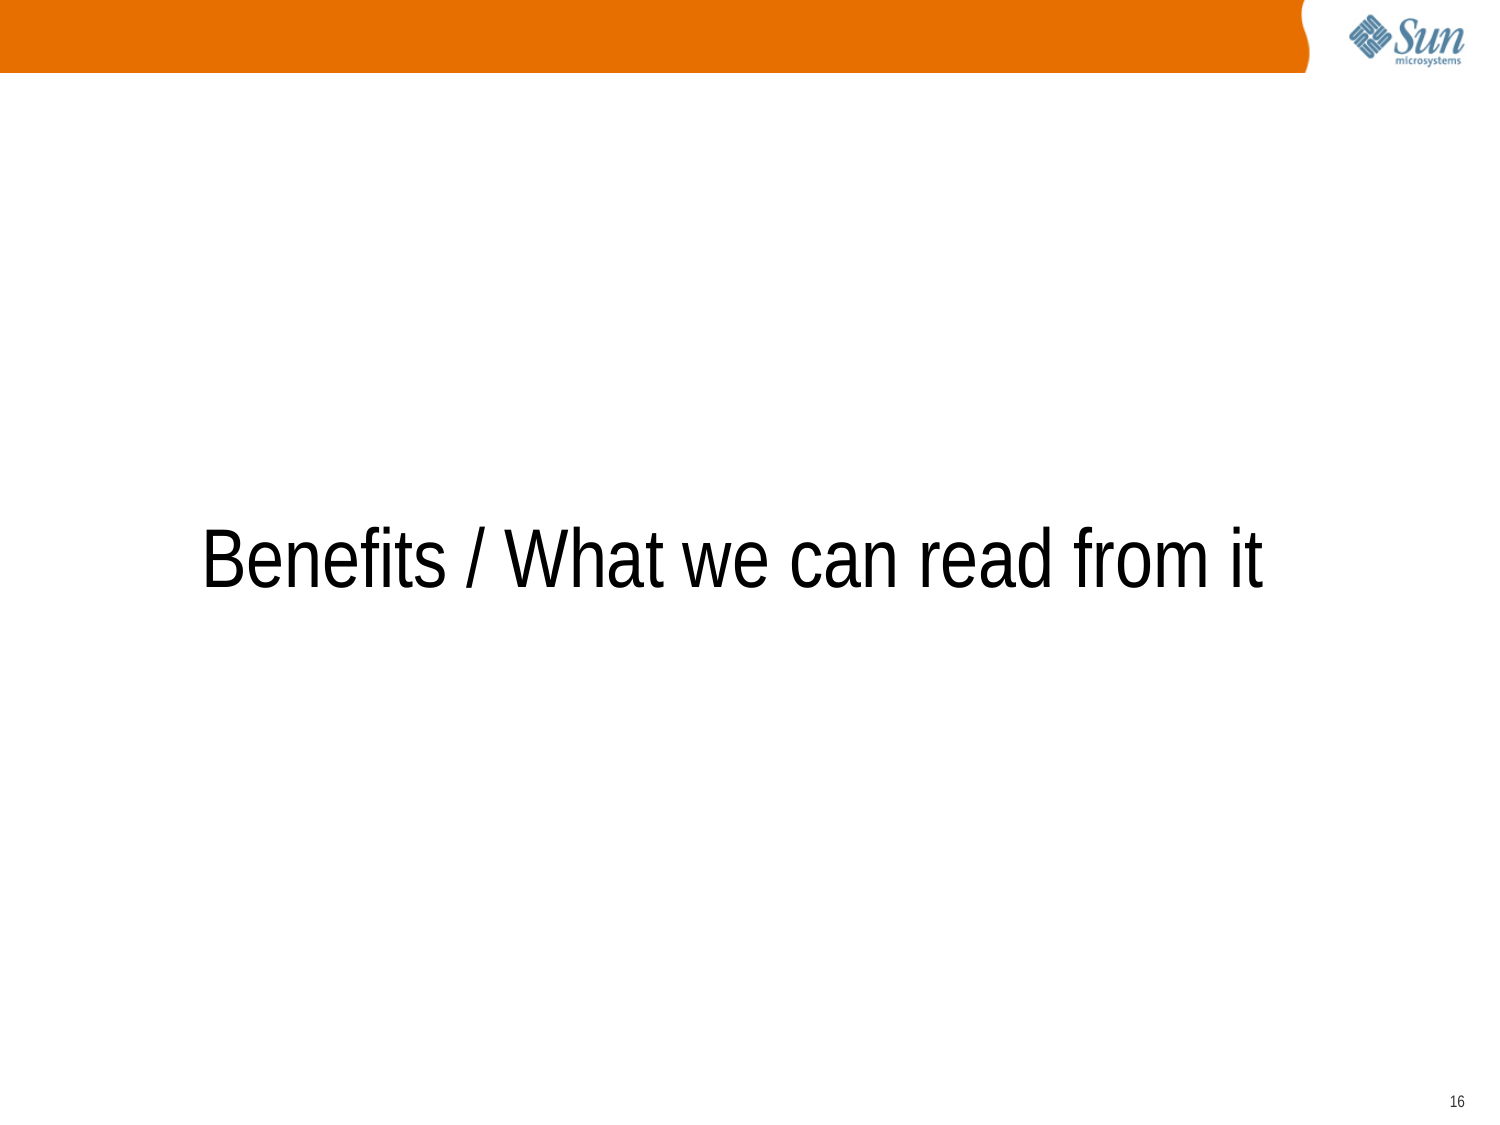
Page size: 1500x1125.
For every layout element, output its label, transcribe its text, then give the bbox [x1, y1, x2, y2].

subtitle Benefits / What we can read from it [64, 258, 1401, 1062]
picture [0, 0, 1500, 73]
